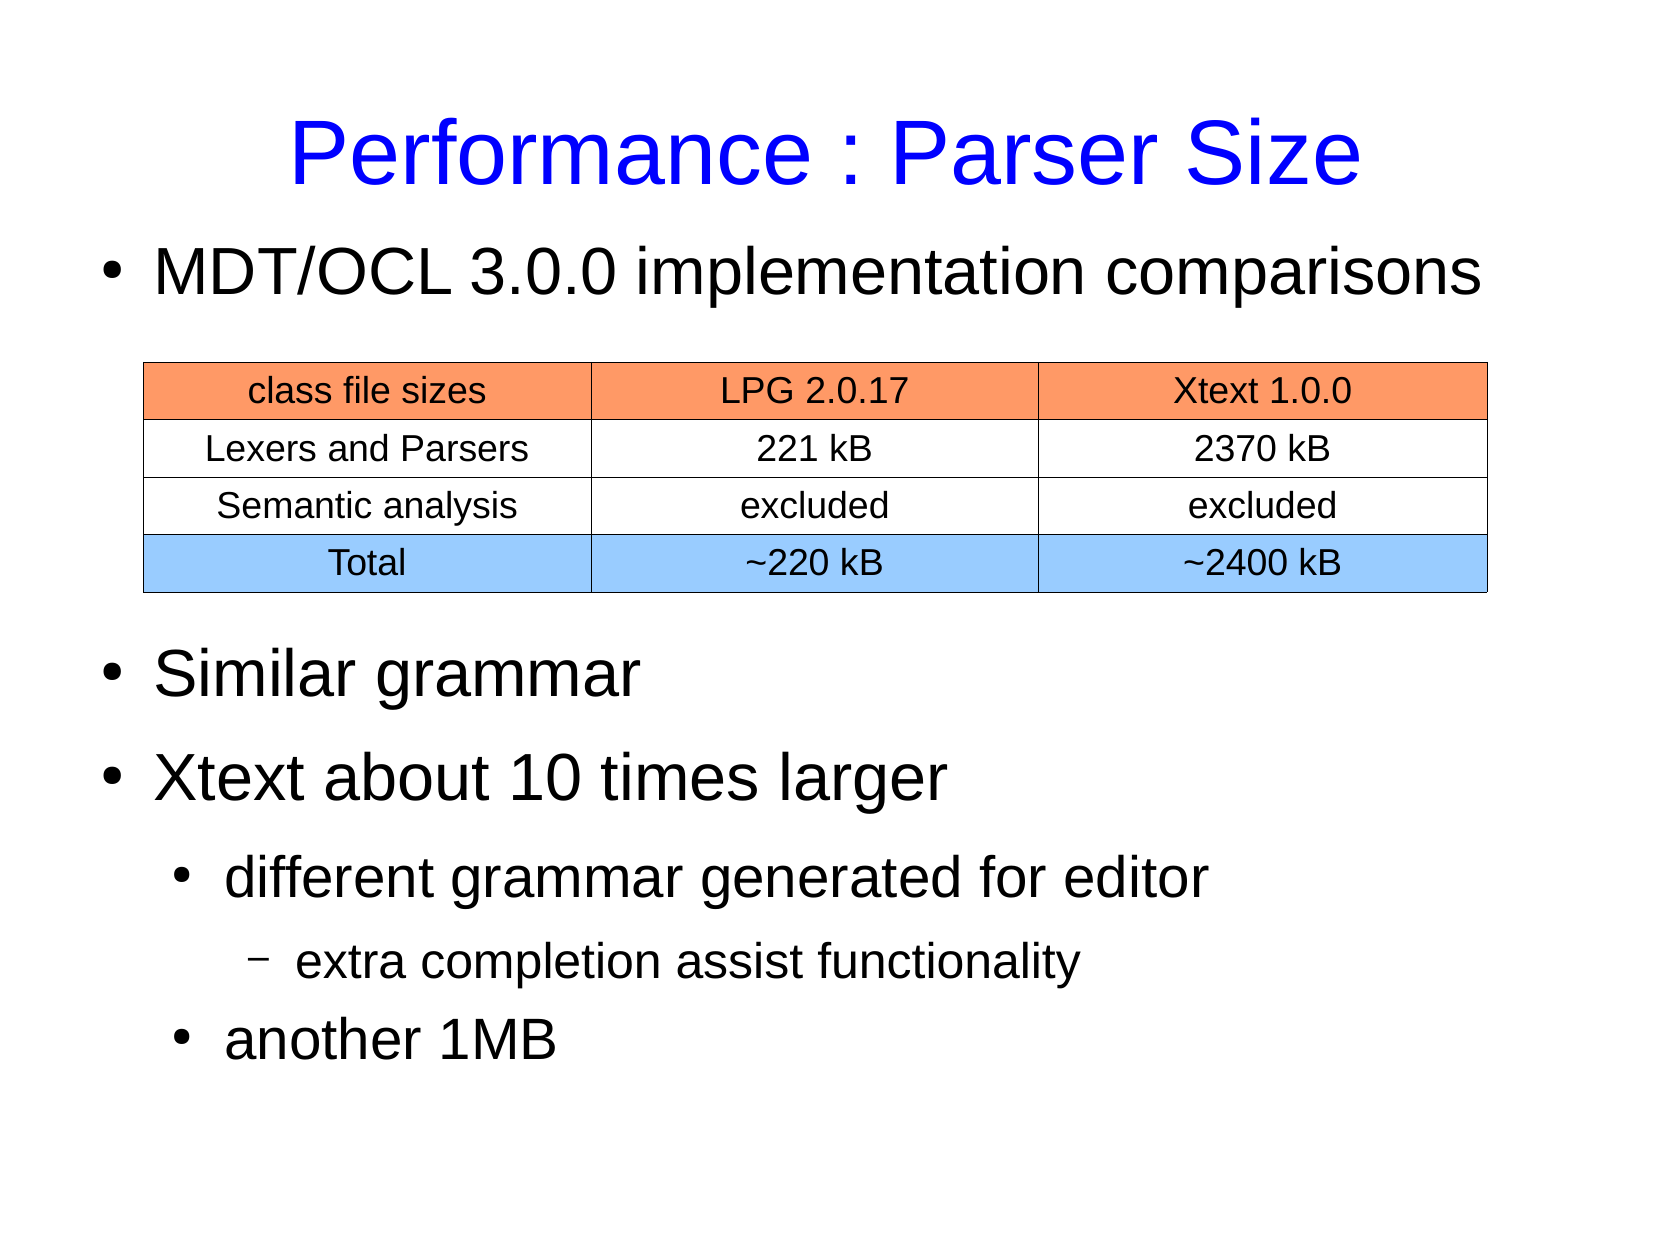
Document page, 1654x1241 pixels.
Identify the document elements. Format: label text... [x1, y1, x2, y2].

table_cell Total [144, 535, 591, 592]
table_header Xtext 1.0.0 [1039, 363, 1487, 419]
table_header LPG 2.0.17 [592, 363, 1038, 419]
table_cell ~2400 kB [1039, 535, 1487, 592]
list MDT/OCL 3.0.0 implementation comparisons Similar grammar Xtext about 10 times larger different grammar generated for editor extra completion assist functionality another 1MB [82, 234, 1571, 1142]
table_cell Semantic analysis [144, 478, 591, 534]
table_cell Lexers and Parsers [144, 420, 591, 477]
table_cell 221 kB [592, 420, 1038, 477]
table_cell 2370 kB [1039, 420, 1487, 477]
table_cell ~220 kB [592, 535, 1038, 592]
table_cell excluded [1039, 478, 1487, 534]
title Performance : Parser Size [82, 56, 1571, 234]
table_header class file sizes [144, 363, 591, 419]
table_cell excluded [592, 478, 1038, 534]
